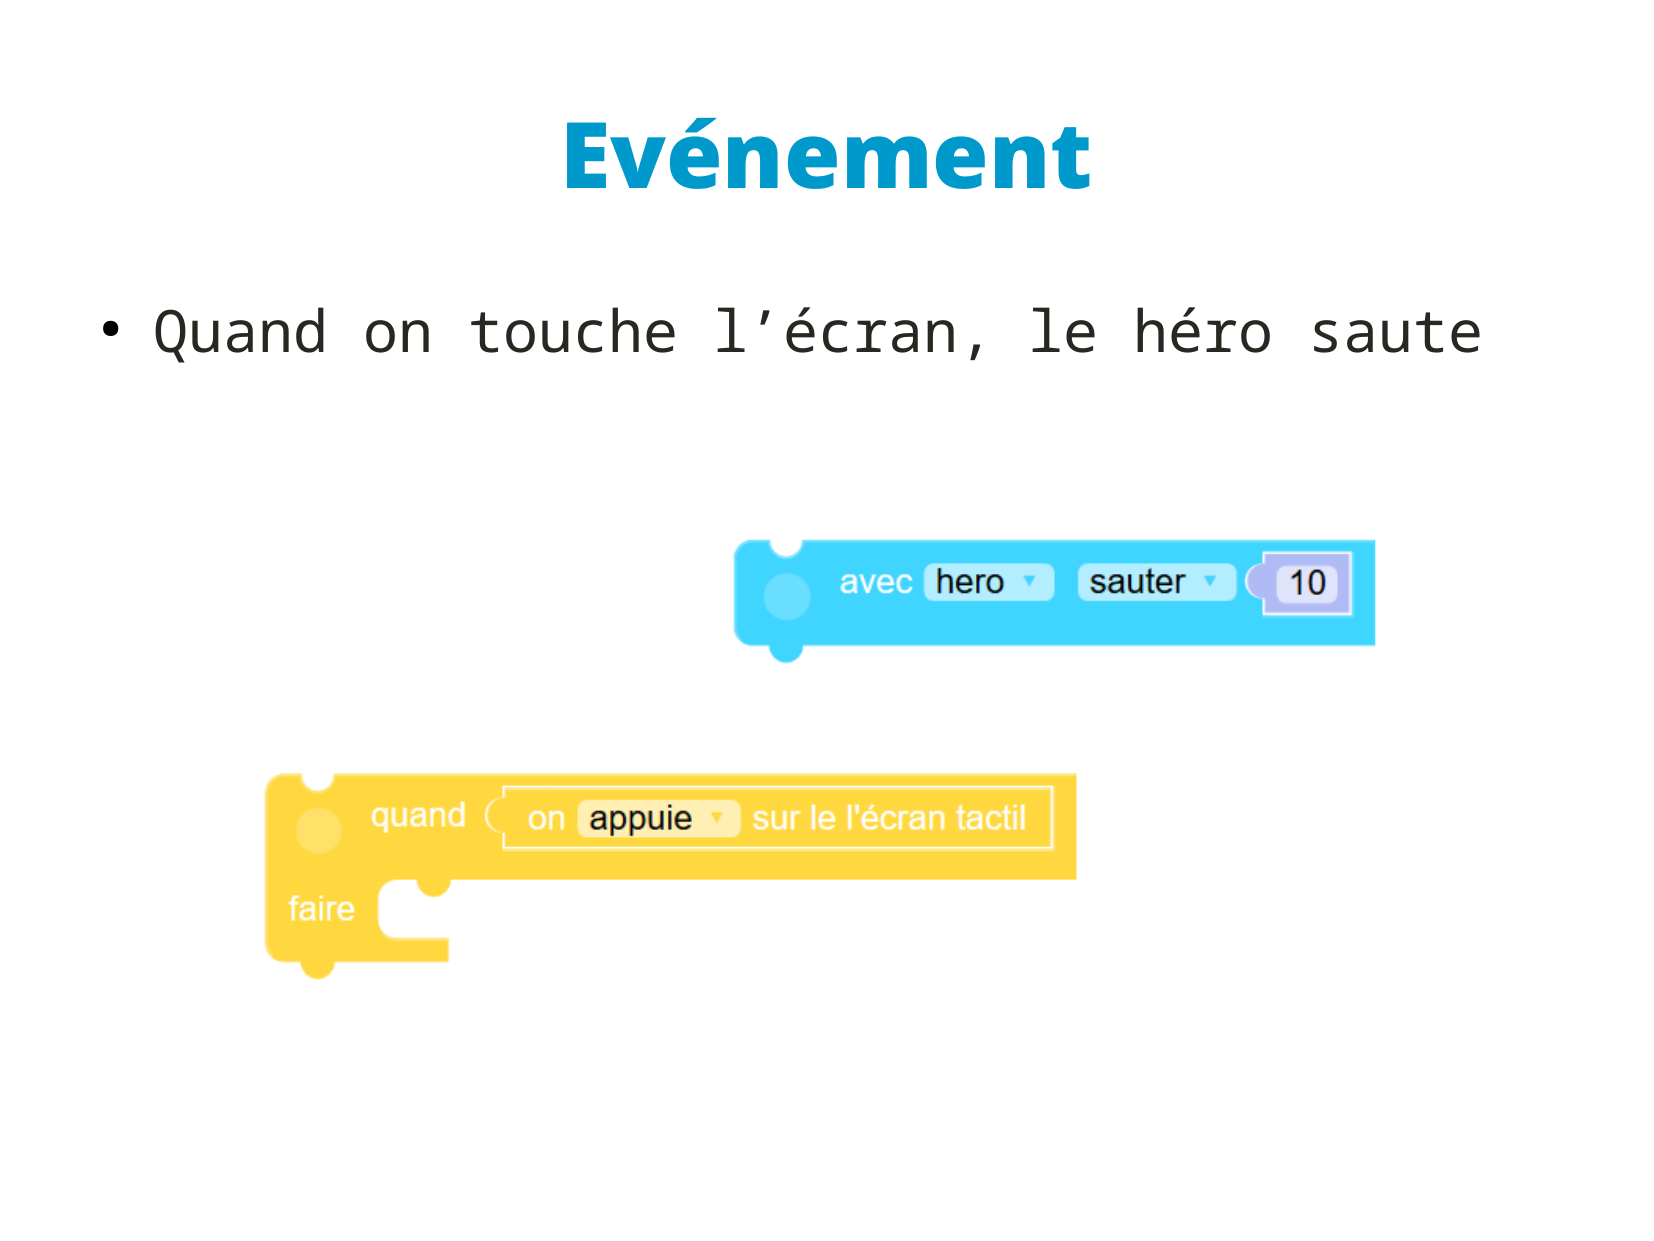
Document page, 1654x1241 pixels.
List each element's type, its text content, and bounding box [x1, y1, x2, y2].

title Evénement [82, 49, 1571, 257]
list Quand on touche l’écran, le héro saute [82, 290, 1571, 1010]
picture [229, 501, 1424, 1010]
